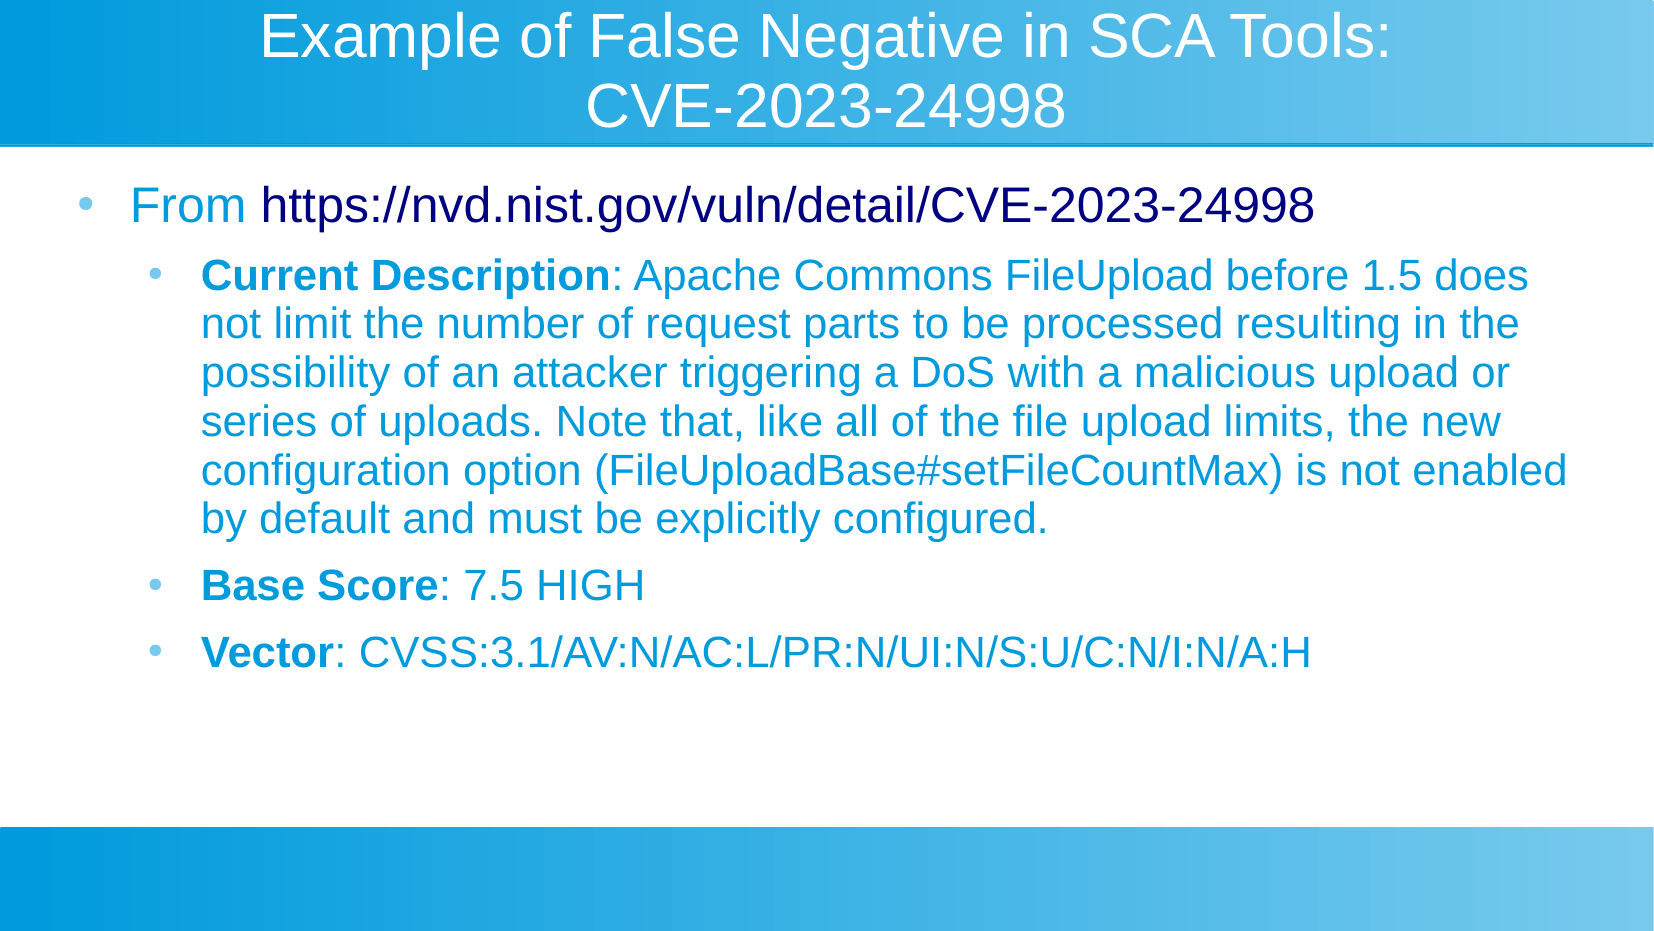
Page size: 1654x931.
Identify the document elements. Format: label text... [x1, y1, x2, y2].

list From https://nvd.nist.gov/vuln/detail/CVE-2023-24998 Current Description: Apache Commons FileUpload before 1.5 does not limit the number of request parts to be processed resulting in the possibility of an attacker triggering a DoS with a malicious upload or series of uploads. Note that, like all of the file upload limits, the new configuration option (FileUploadBase#setFileCountMax) is not enabled by default and must be explicitly configured. Base Score: 7.5 HIGH Vector: CVSS:3.1/AV:N/AC:L/PR:N/UI:N/S:U/C:N/I:N/A:H [59, 177, 1595, 768]
title Example of False Negative in SCA Tools: CVE-2023-24998 [59, 0, 1595, 148]
